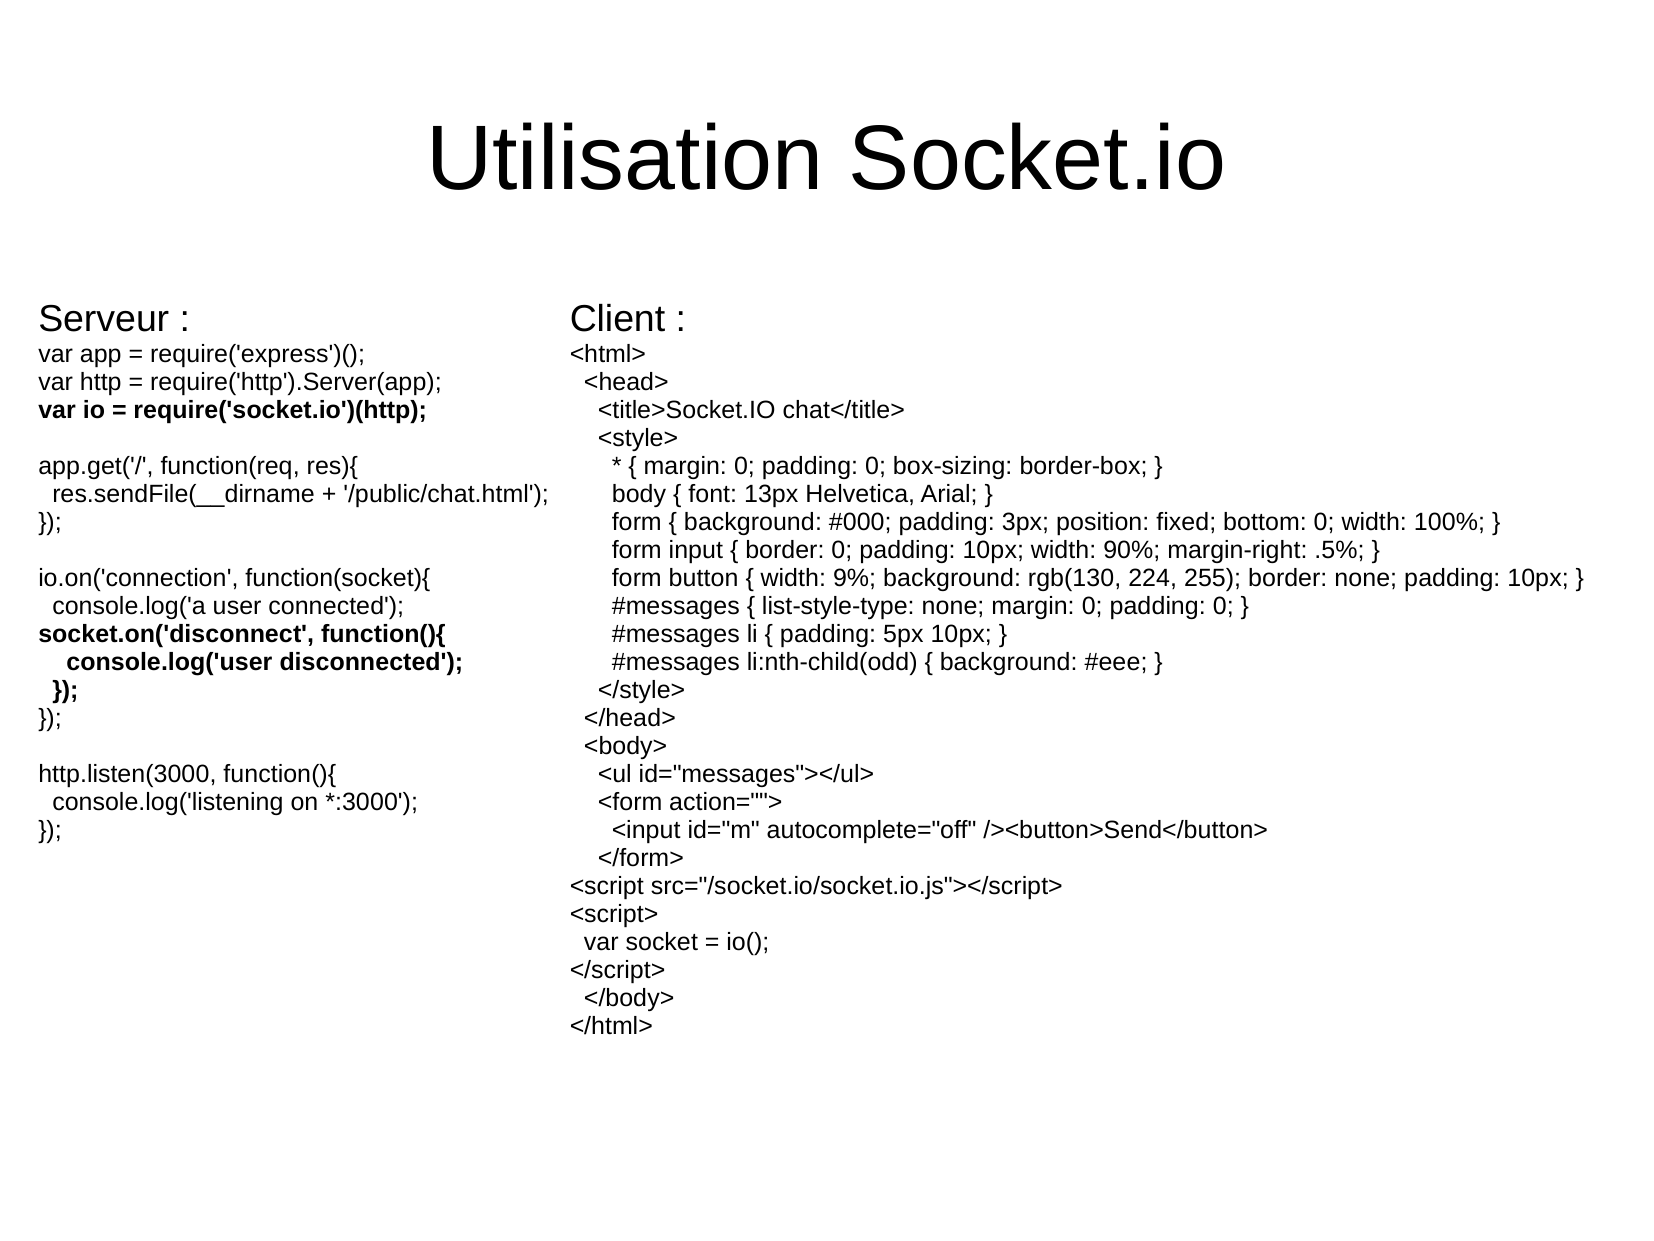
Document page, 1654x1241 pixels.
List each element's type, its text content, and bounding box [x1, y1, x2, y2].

text_box Client : <html> <head> <title>Socket.IO chat</title> <style> * { margin: 0; padding: 0; box-sizing: border-box; } body { font: 13px Helvetica, Arial; } form { background: #000; padding: 3px; position: fixed; bottom: 0; width: 100%; } form input { border: 0; padding: 10px; width: 90%; margin-right: .5%; } form button { width: 9%; background: rgb(130, 224, 255); border: none; padding: 10px; } #messages { list-style-type: none; margin: 0; padding: 0; } #messages li { padding: 5px 10px; } #messages li:nth-child(odd) { background: #eee; } </style> </head> <body> <ul id="messages"></ul> <form action=""> <input id="m" autocomplete="off" /><button>Send</button> </form> <script src="/socket.io/socket.io.js"></script> <script> var socket = io(); </script> </body> </html> [555, 290, 1642, 1111]
text_box Serveur : var app = require('express')(); var http = require('http').Server(app); var io = require('socket.io')(http); app.get('/', function(req, res){ res.sendFile(__dirname + '/public/chat.html'); }); io.on('connection', function(socket){ console.log('a user connected'); socket.on('disconnect', function(){ console.log('user disconnected'); }); }); http.listen(3000, function(){ console.log('listening on *:3000'); }); [23, 290, 555, 1111]
title Utilisation Socket.io [82, 49, 1571, 257]
